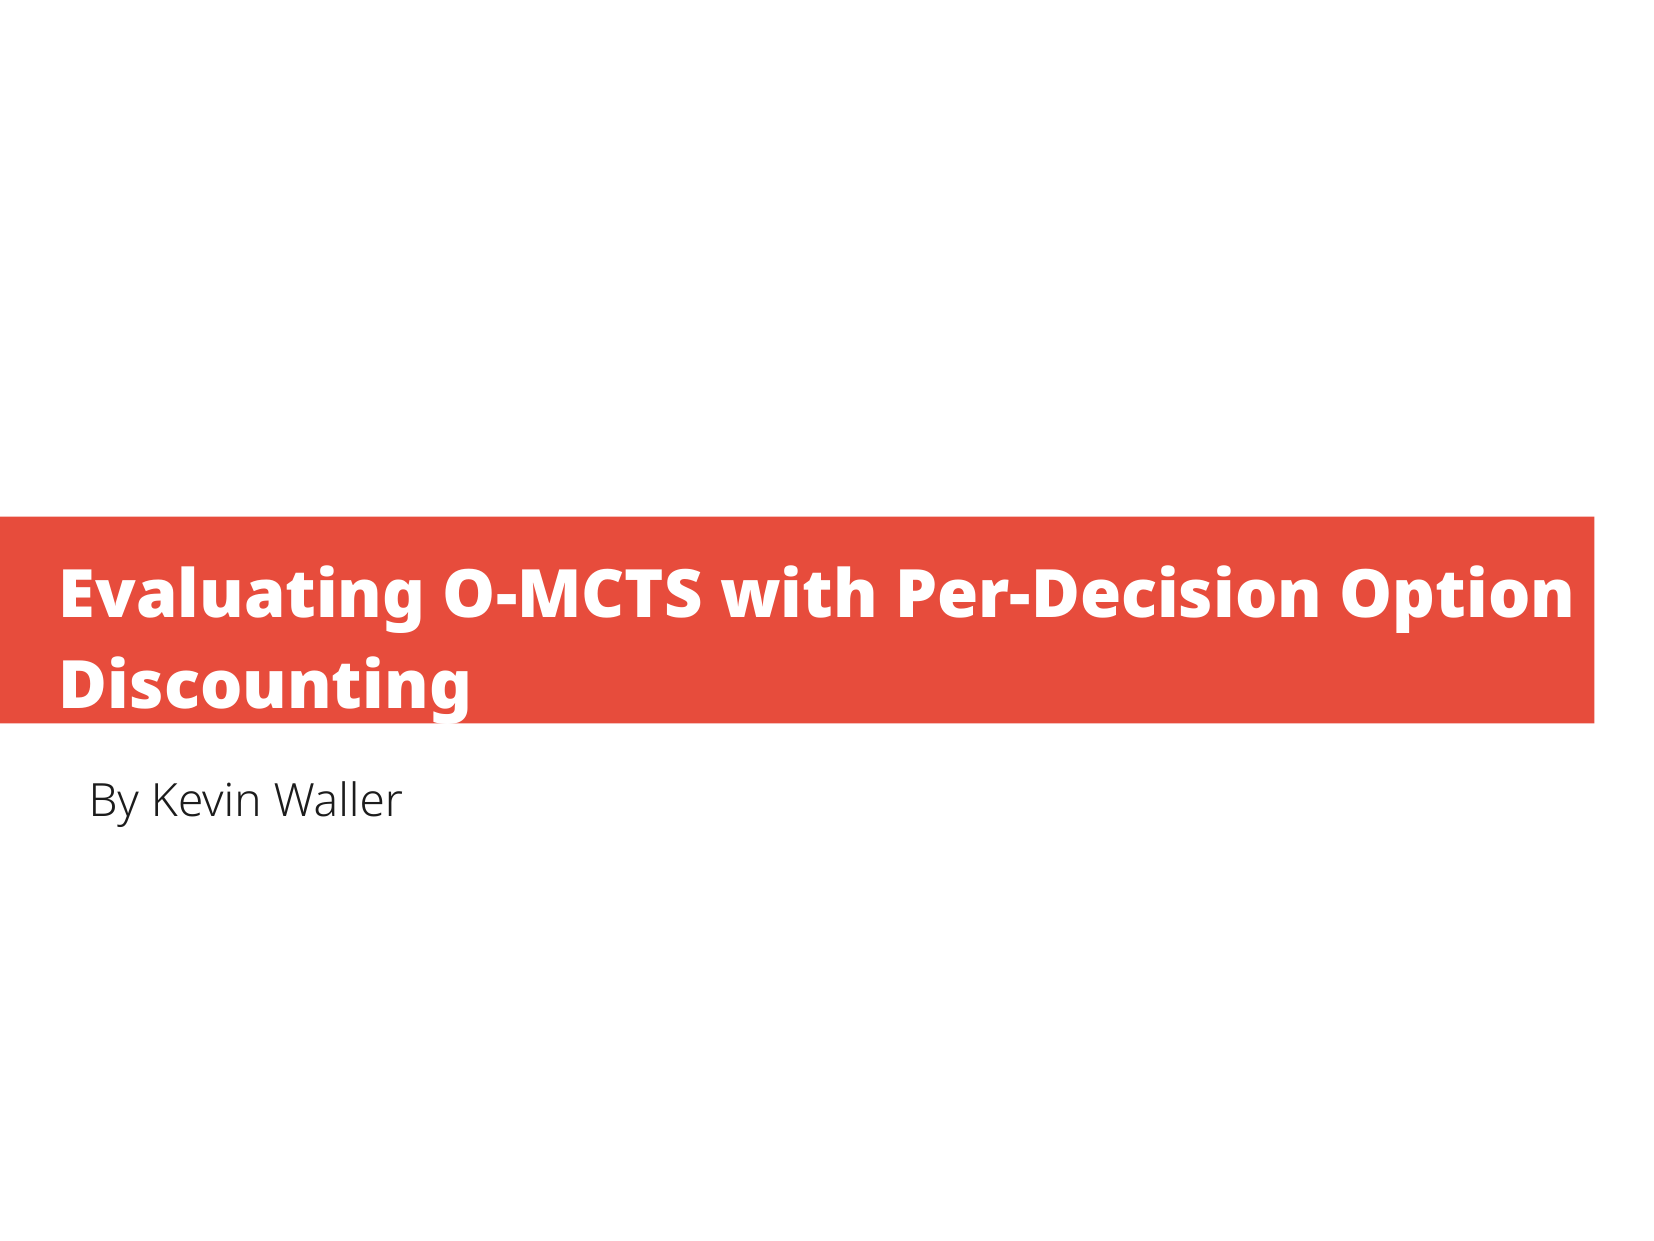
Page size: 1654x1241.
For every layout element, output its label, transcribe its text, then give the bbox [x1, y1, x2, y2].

subtitle By Kevin Waller [88, 767, 1595, 1182]
title Evaluating O-MCTS with Per-Decision Option Discounting [59, 546, 1595, 694]
